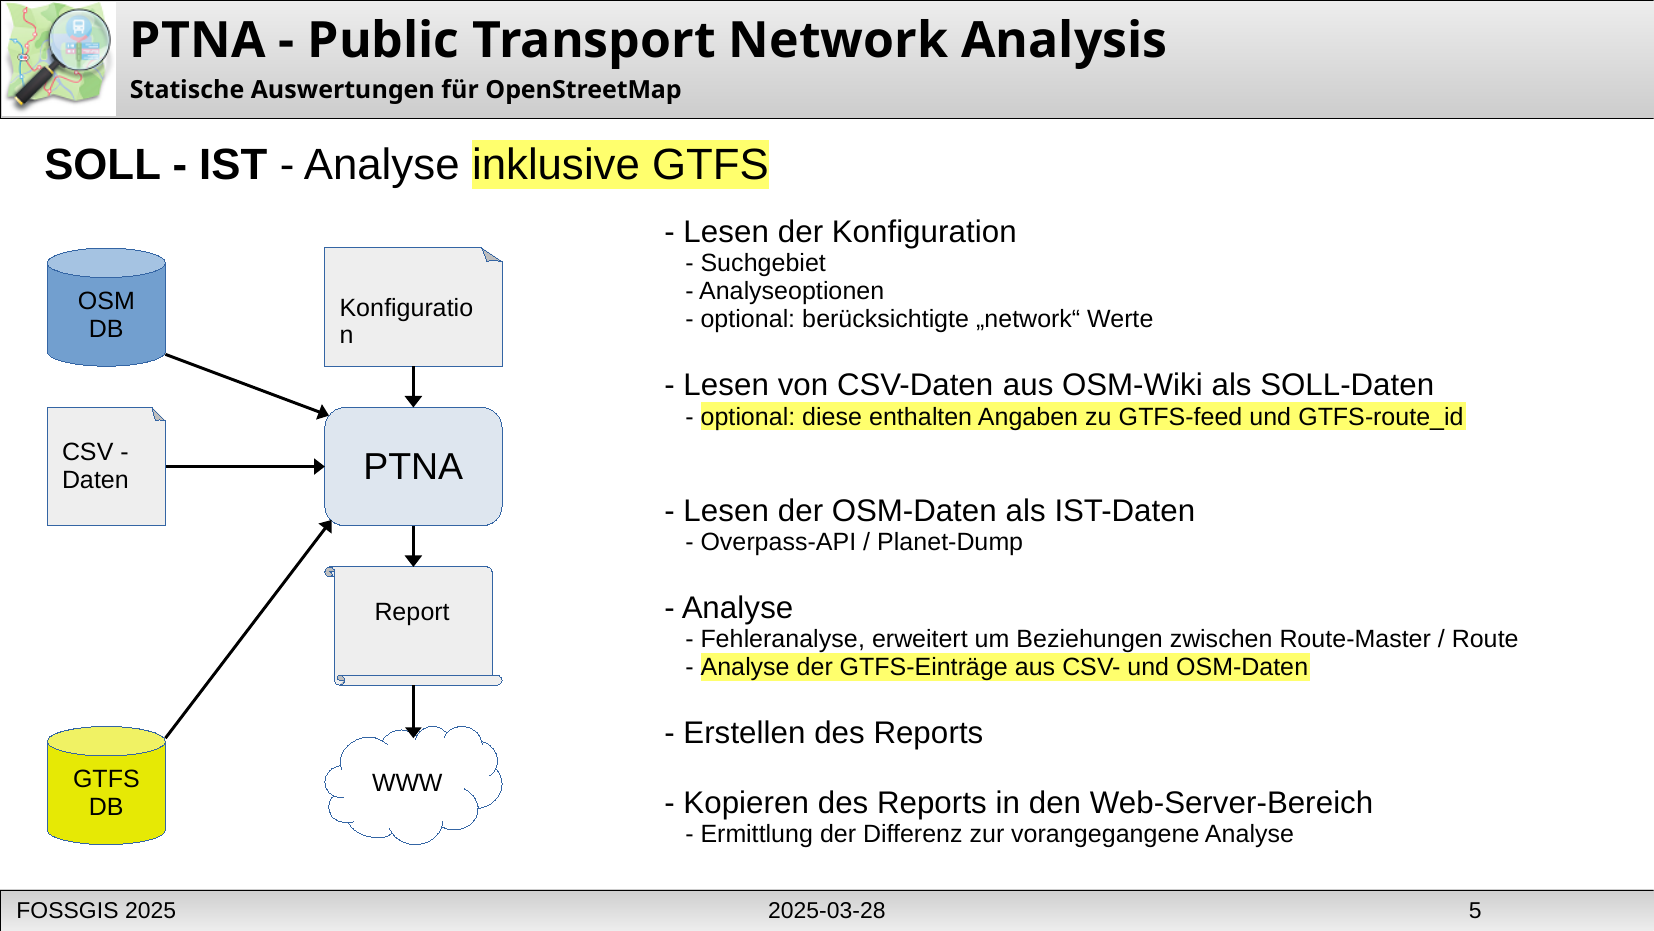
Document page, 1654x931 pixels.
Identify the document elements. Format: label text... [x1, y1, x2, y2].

text_box 2025-03-28 [203, 889, 1453, 931]
text_box [324, 247, 503, 367]
text_box [334, 650, 503, 686]
text_box FOSSGIS 2025 [1, 888, 203, 931]
text_box GTFS DB [47, 743, 166, 845]
text_box [0, 0, 115, 119]
text_box OSM DB [47, 264, 166, 367]
text_box PTNA [324, 407, 503, 526]
text_box Report [324, 590, 502, 650]
text_box [324, 566, 493, 590]
text_box [47, 407, 166, 430]
text_box CSV - Daten [47, 430, 166, 502]
text_box Statische Auswertungen für OpenStreetMap [115, 59, 1653, 119]
text_box WWW [324, 726, 503, 845]
text_box PTNA - Public Transport Network Analysis [115, 0, 1653, 59]
text_box SOLL - IST - Analyse inklusive GTFS [29, 132, 783, 197]
text_box - Lesen der Konfiguration - Suchgebiet - Analyseoptionen - optional: berücksichtigte „network“ Werte - Lesen von CSV-Daten aus OSM-Wiki als SOLL-Daten - optional: diese enthalten Angaben zu GTFS-feed und GTFS-route_id - Lesen der OSM-Daten als IST-Daten - Overpass-API / Planet-Dump - Analyse - Fehleranalyse, erweitert um Beziehungen zwischen Route-Master / Route - Analyse der GTFS-Einträge aus CSV- und OSM-Daten - Erstellen des Reports - Kopieren des Reports in den Web-Server-Bereich - Ermittlung der Differenz zur vorangegangene Analyse [649, 206, 1625, 856]
text_box Konfiguration [324, 285, 502, 346]
text_box 10 [1453, 888, 1654, 931]
text_box [47, 502, 166, 526]
picture [2, 2, 115, 116]
